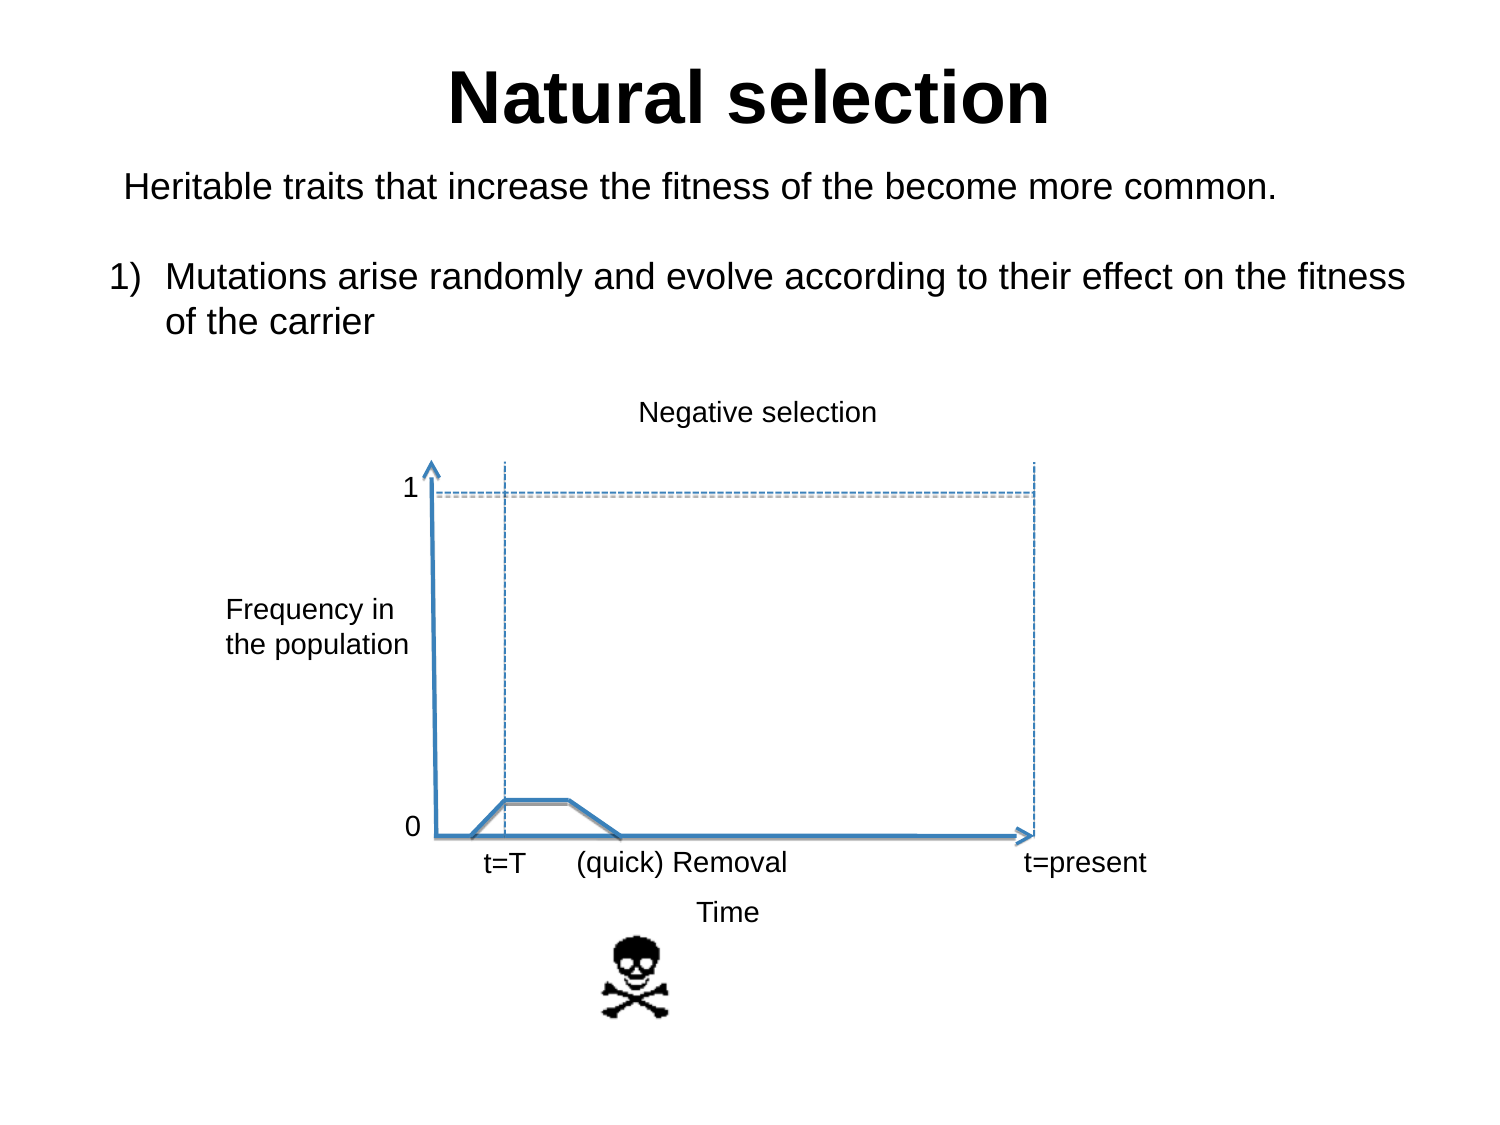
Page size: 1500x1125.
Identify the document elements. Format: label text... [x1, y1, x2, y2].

text_box (quick) Removal [561, 835, 803, 886]
picture [590, 923, 676, 1030]
text_box 1 [387, 460, 434, 511]
list Heritable traits that increase the fitness of the become more common. Mutations arise randomly and evolve according to their effect on the fitness of the carrier [75, 146, 1425, 363]
text_box t=T [468, 837, 542, 887]
text_box Frequency in the population [210, 583, 432, 669]
text_box t=present [1009, 835, 1162, 886]
title Natural selection [75, 0, 1425, 146]
text_box Negative selection [623, 385, 893, 436]
text_box Time [681, 886, 799, 937]
text_box 0 [390, 799, 436, 850]
